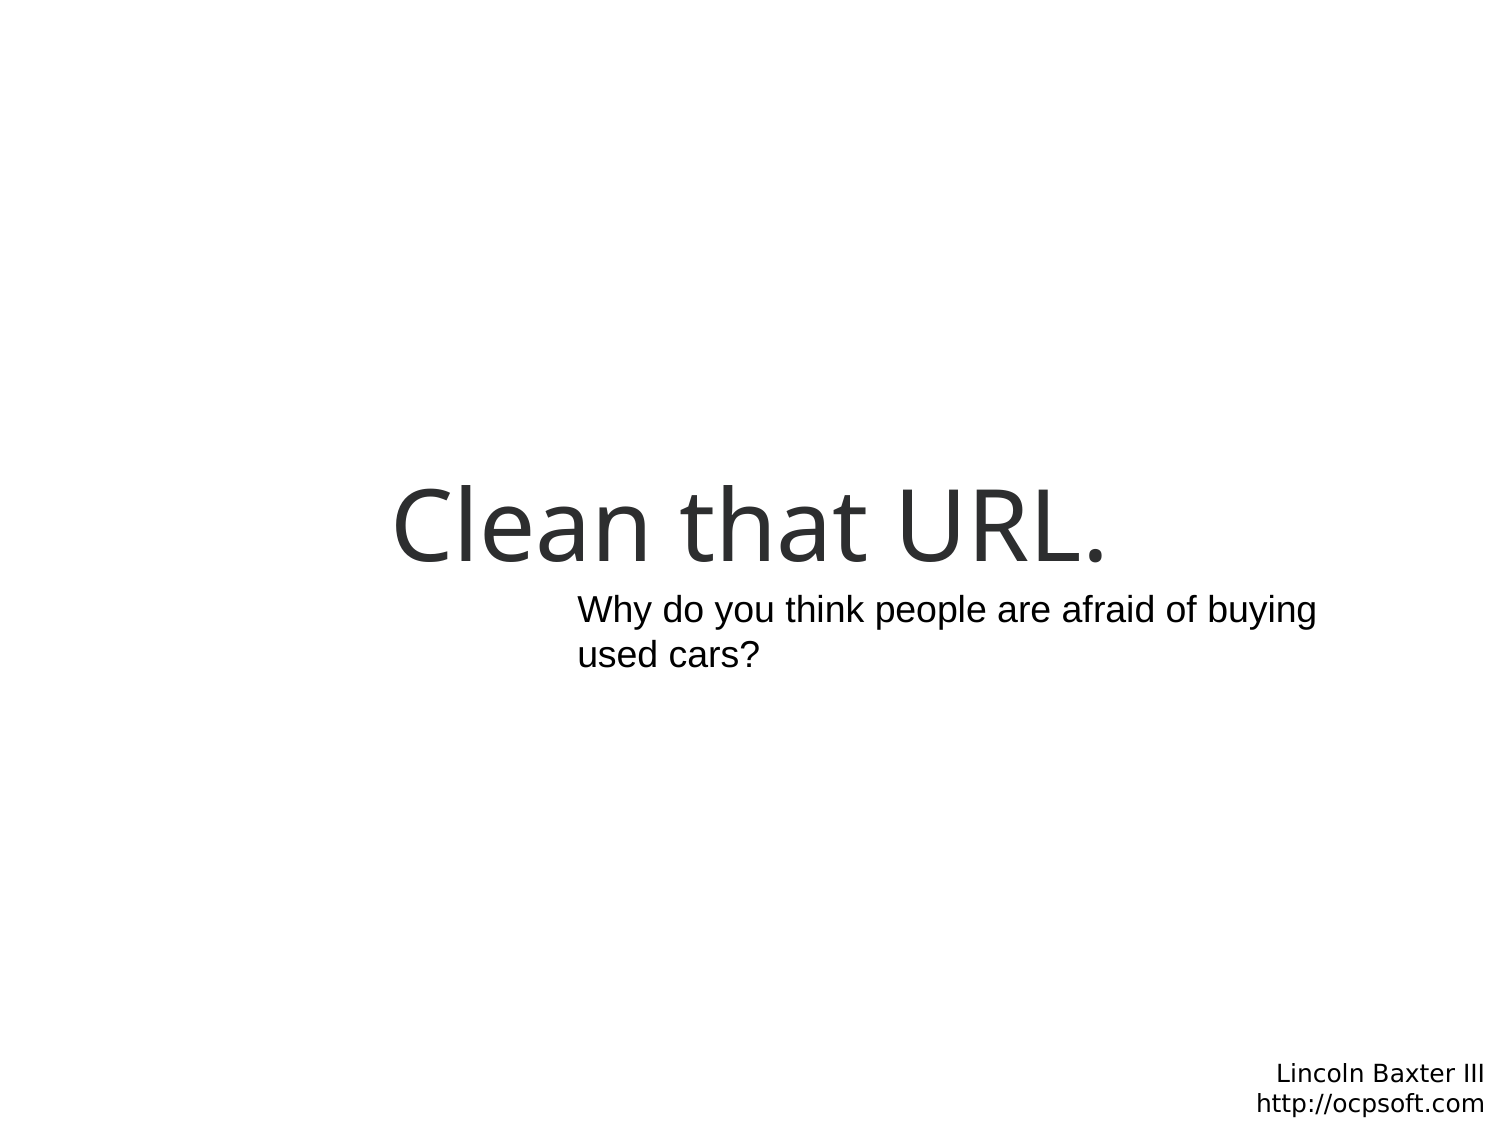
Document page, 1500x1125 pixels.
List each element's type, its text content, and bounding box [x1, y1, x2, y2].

text_box Why do you think people are afraid of buying used cars? [562, 577, 1351, 788]
subtitle Clean that URL. [75, 119, 1425, 923]
